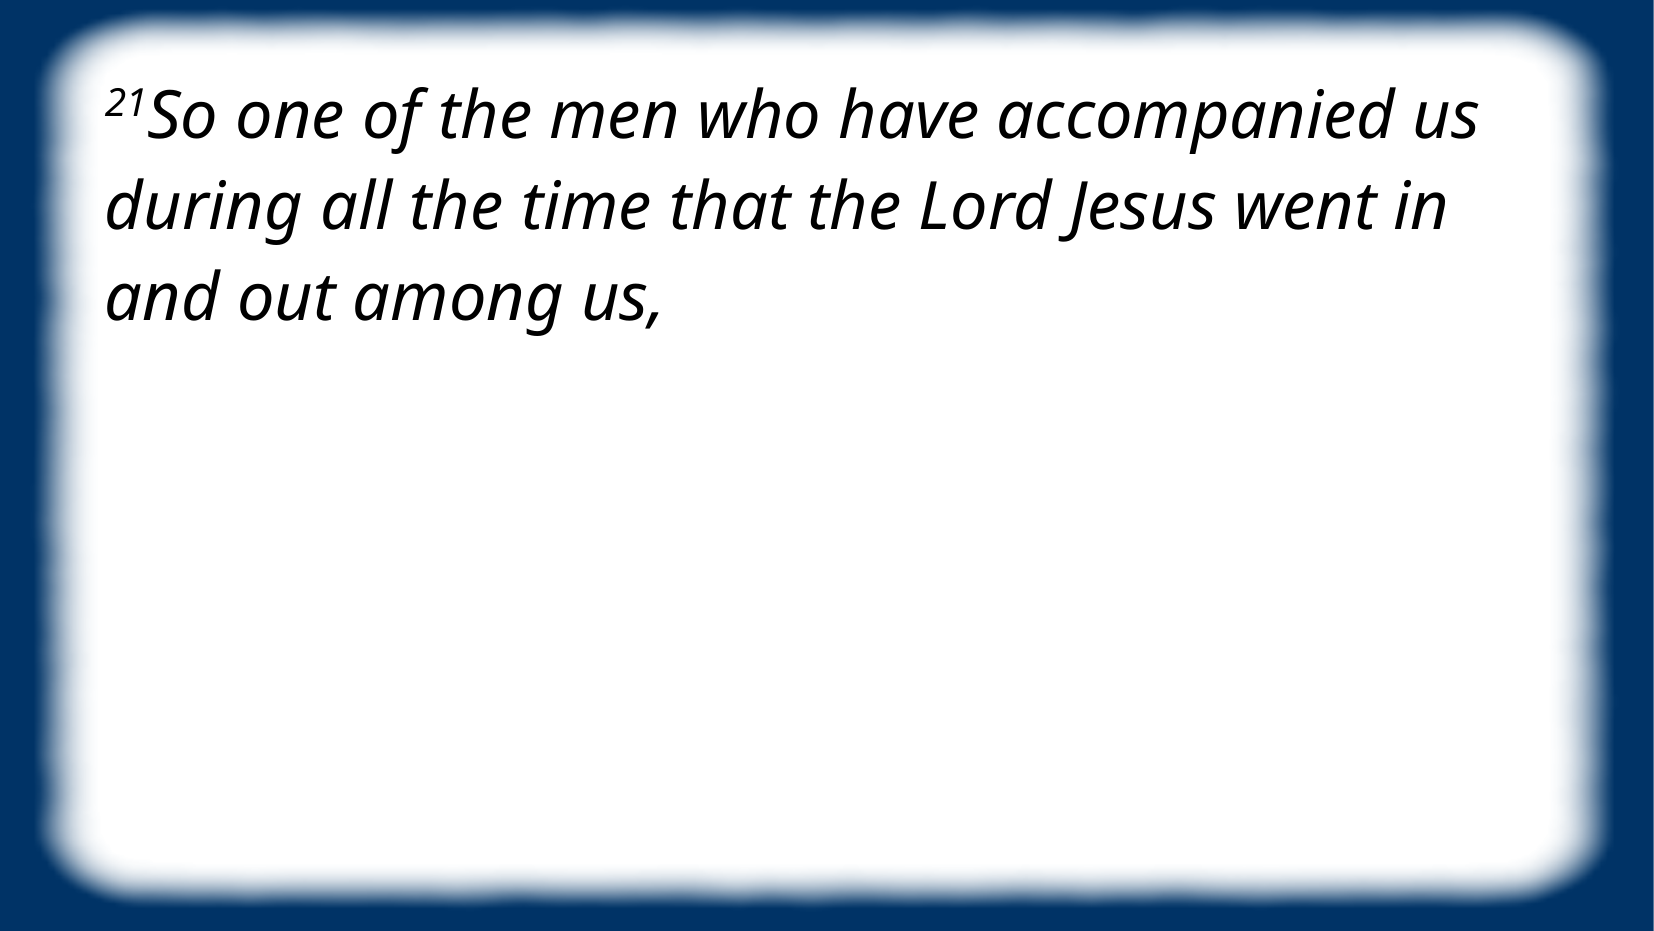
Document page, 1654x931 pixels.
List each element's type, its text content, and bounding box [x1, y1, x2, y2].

picture [0, 0, 1654, 931]
text_box 21So one of the men who have accompanied us during all the time that the Lord Jesus went in and out among us, [90, 60, 1576, 346]
